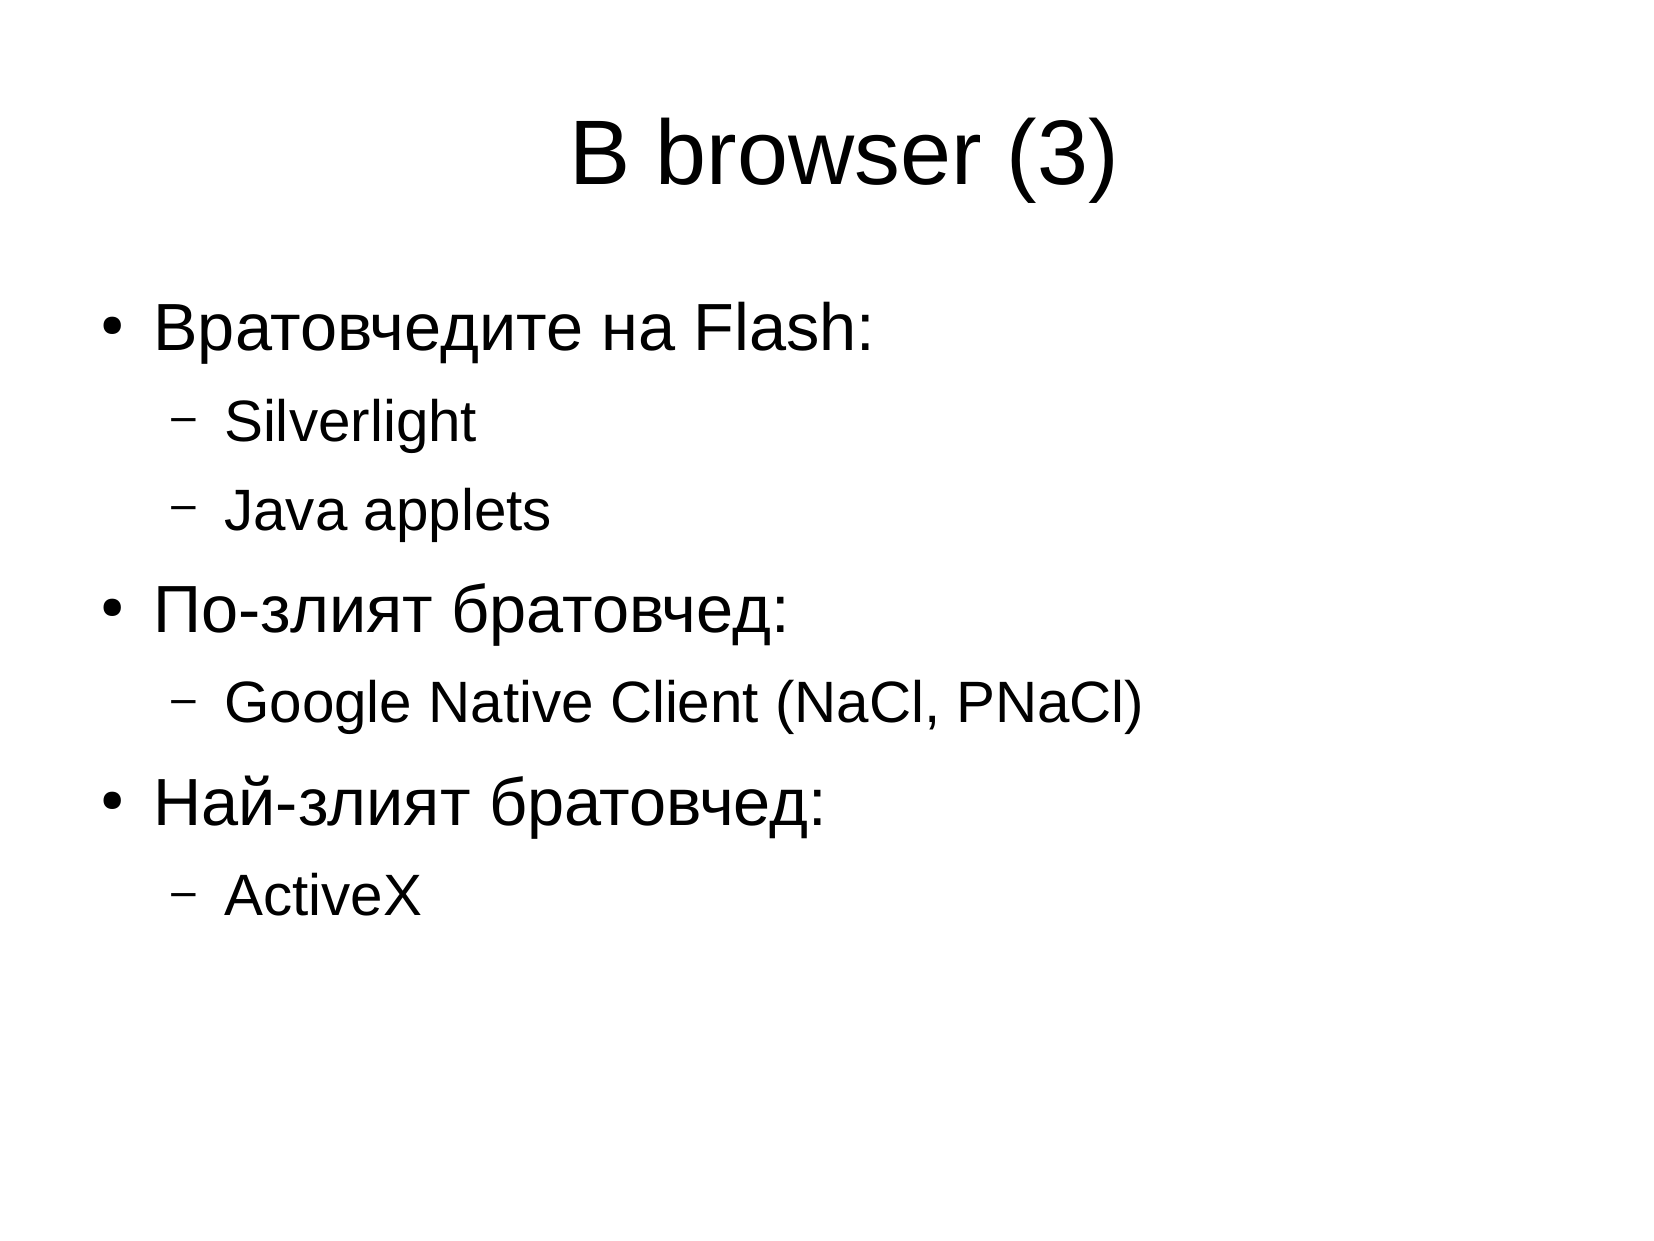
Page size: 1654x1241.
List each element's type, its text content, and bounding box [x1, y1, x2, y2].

title В browser (3) [82, 49, 1571, 257]
list Bратовчедите на Flash: Silverlight Java applets По-злият братовчед: Google Native Client (NaCl, PNaCl) Най-злият братовчед: ActiveX [82, 290, 1571, 1010]
